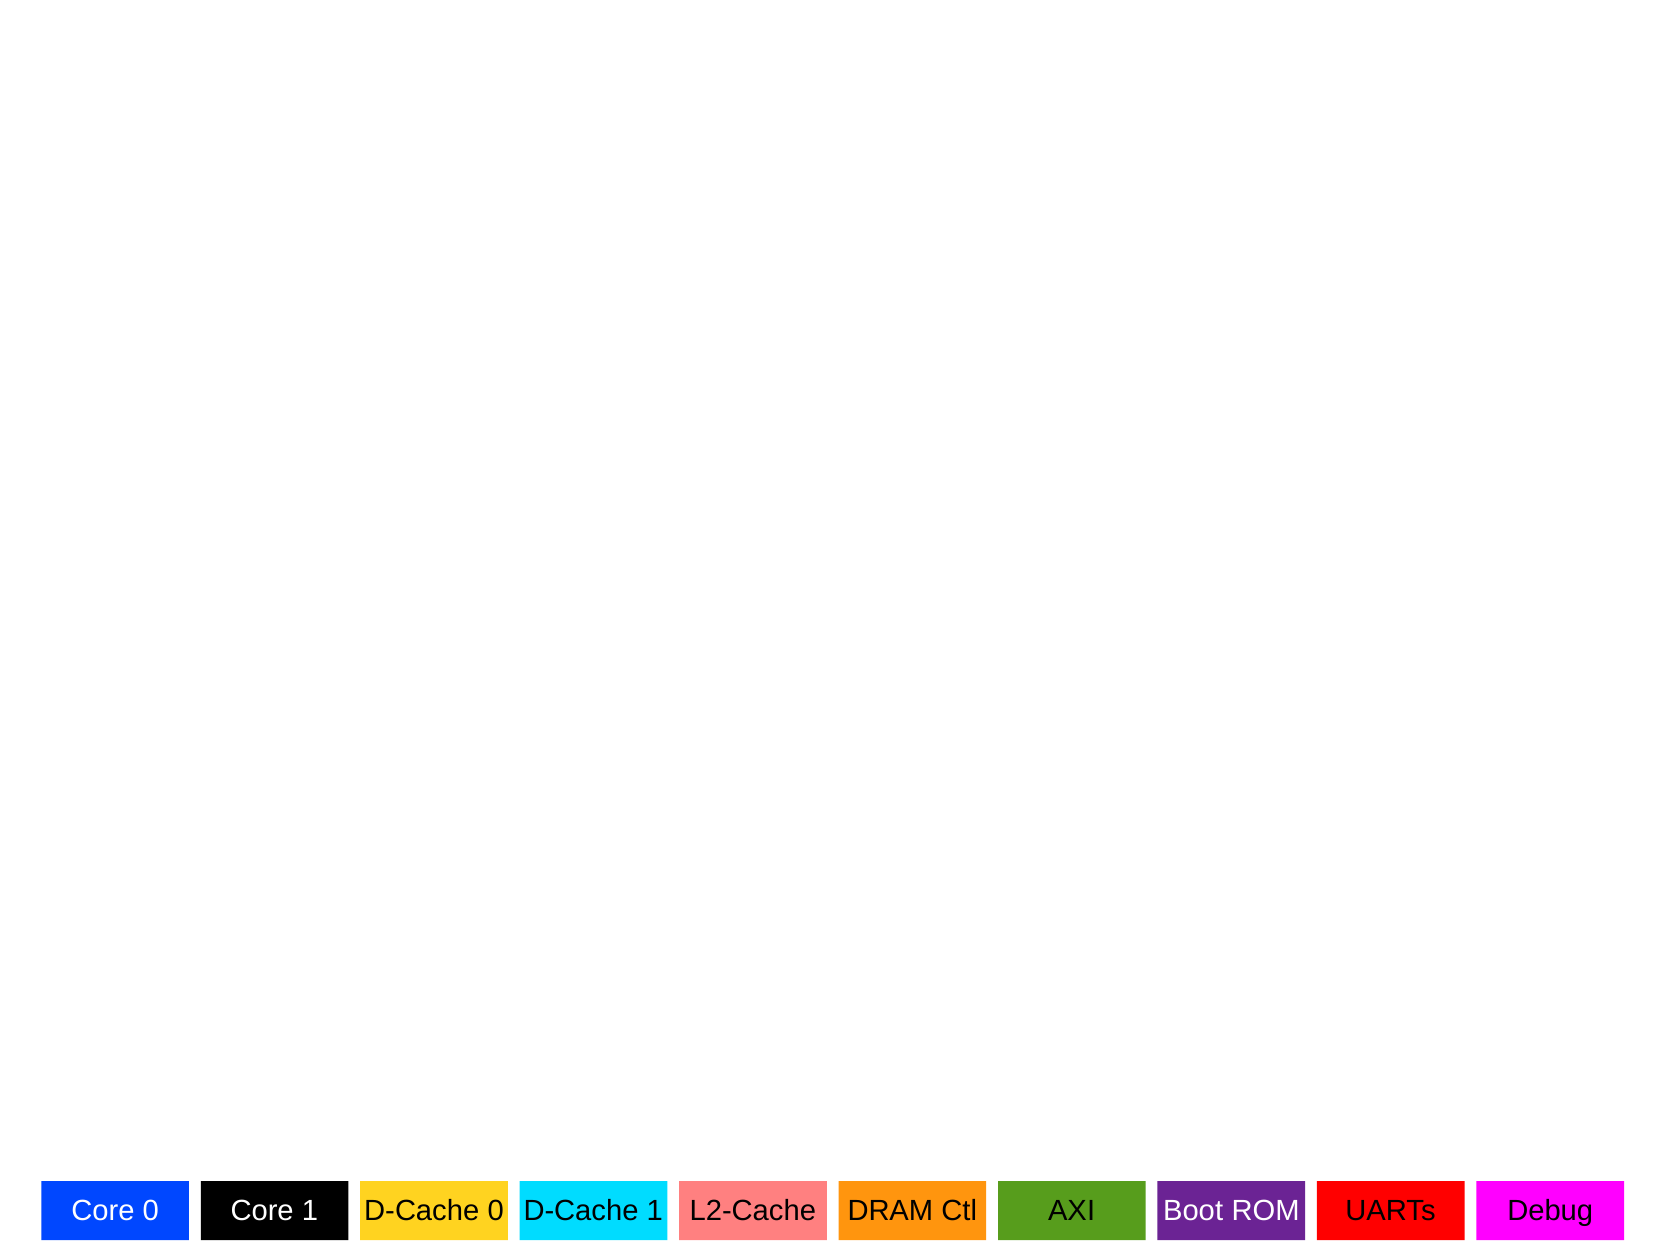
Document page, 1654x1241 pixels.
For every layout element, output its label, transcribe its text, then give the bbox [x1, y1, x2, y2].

text_box Core 0 [41, 1181, 189, 1241]
text_box L2-Cache [679, 1181, 827, 1241]
text_box UARTs [1316, 1181, 1465, 1241]
text_box Core 1 [200, 1181, 349, 1241]
text_box D-Cache 0 [360, 1181, 508, 1241]
text_box Debug [1476, 1181, 1625, 1241]
text_box DRAM Ctl [838, 1181, 987, 1241]
text_box Boot ROM [1157, 1181, 1306, 1241]
text_box D-Cache 1 [519, 1181, 668, 1241]
text_box AXI [998, 1181, 1146, 1241]
